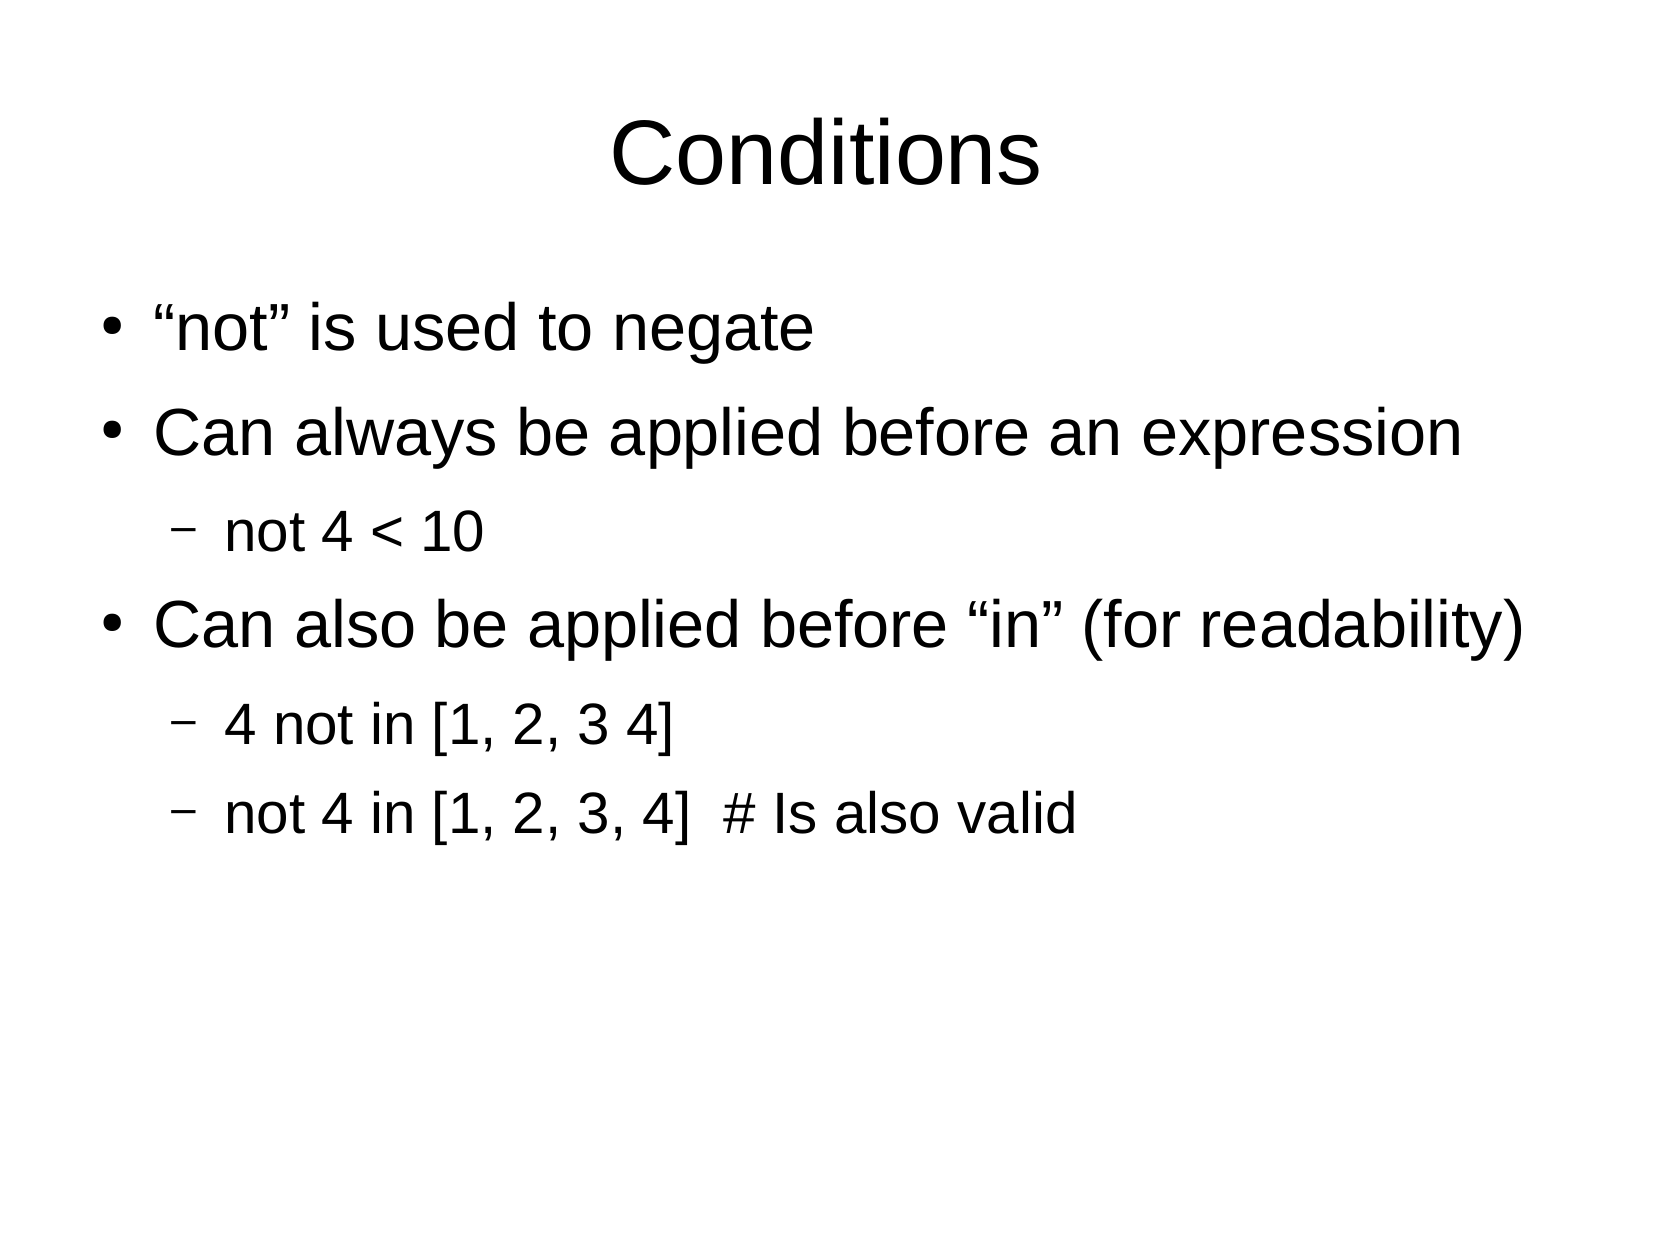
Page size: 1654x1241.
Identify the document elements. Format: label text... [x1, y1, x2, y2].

list “not” is used to negate Can always be applied before an expression not 4 < 10 Can also be applied before “in” (for readability) 4 not in [1, 2, 3 4] not 4 in [1, 2, 3, 4] # Is also valid [82, 290, 1571, 1010]
title Conditions [82, 49, 1571, 257]
